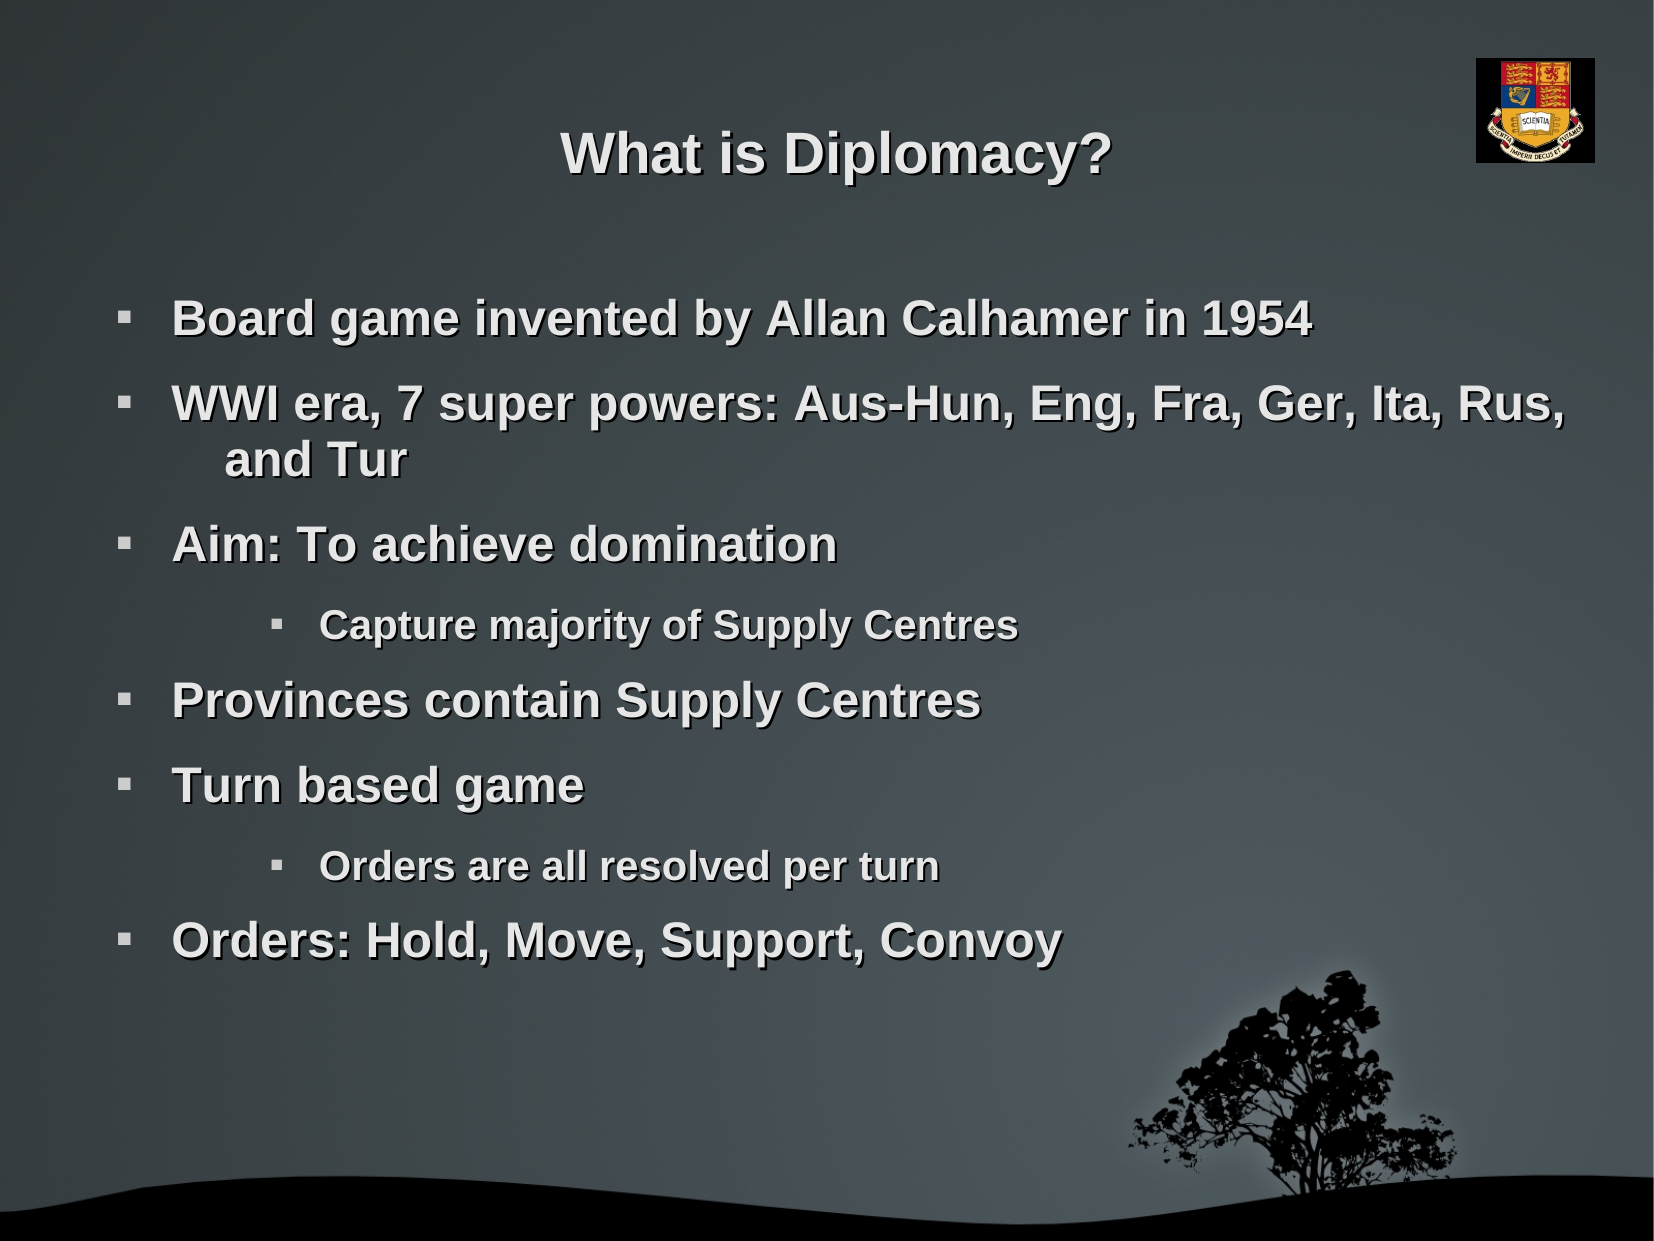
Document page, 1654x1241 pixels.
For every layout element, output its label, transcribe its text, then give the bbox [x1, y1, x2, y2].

picture [0, 0, 1654, 1241]
list Board game invented by Allan Calhamer in 1954 WWI era, 7 super powers: Aus-Hun, Eng, Fra, Ger, Ita, Rus, and Tur Aim: To achieve domination Capture majority of Supply Centres Provinces contain Supply Centres Turn based game Orders are all resolved per turn Orders: Hold, Move, Support, Convoy [82, 290, 1571, 1109]
title What is Diplomacy? [82, 49, 1571, 257]
